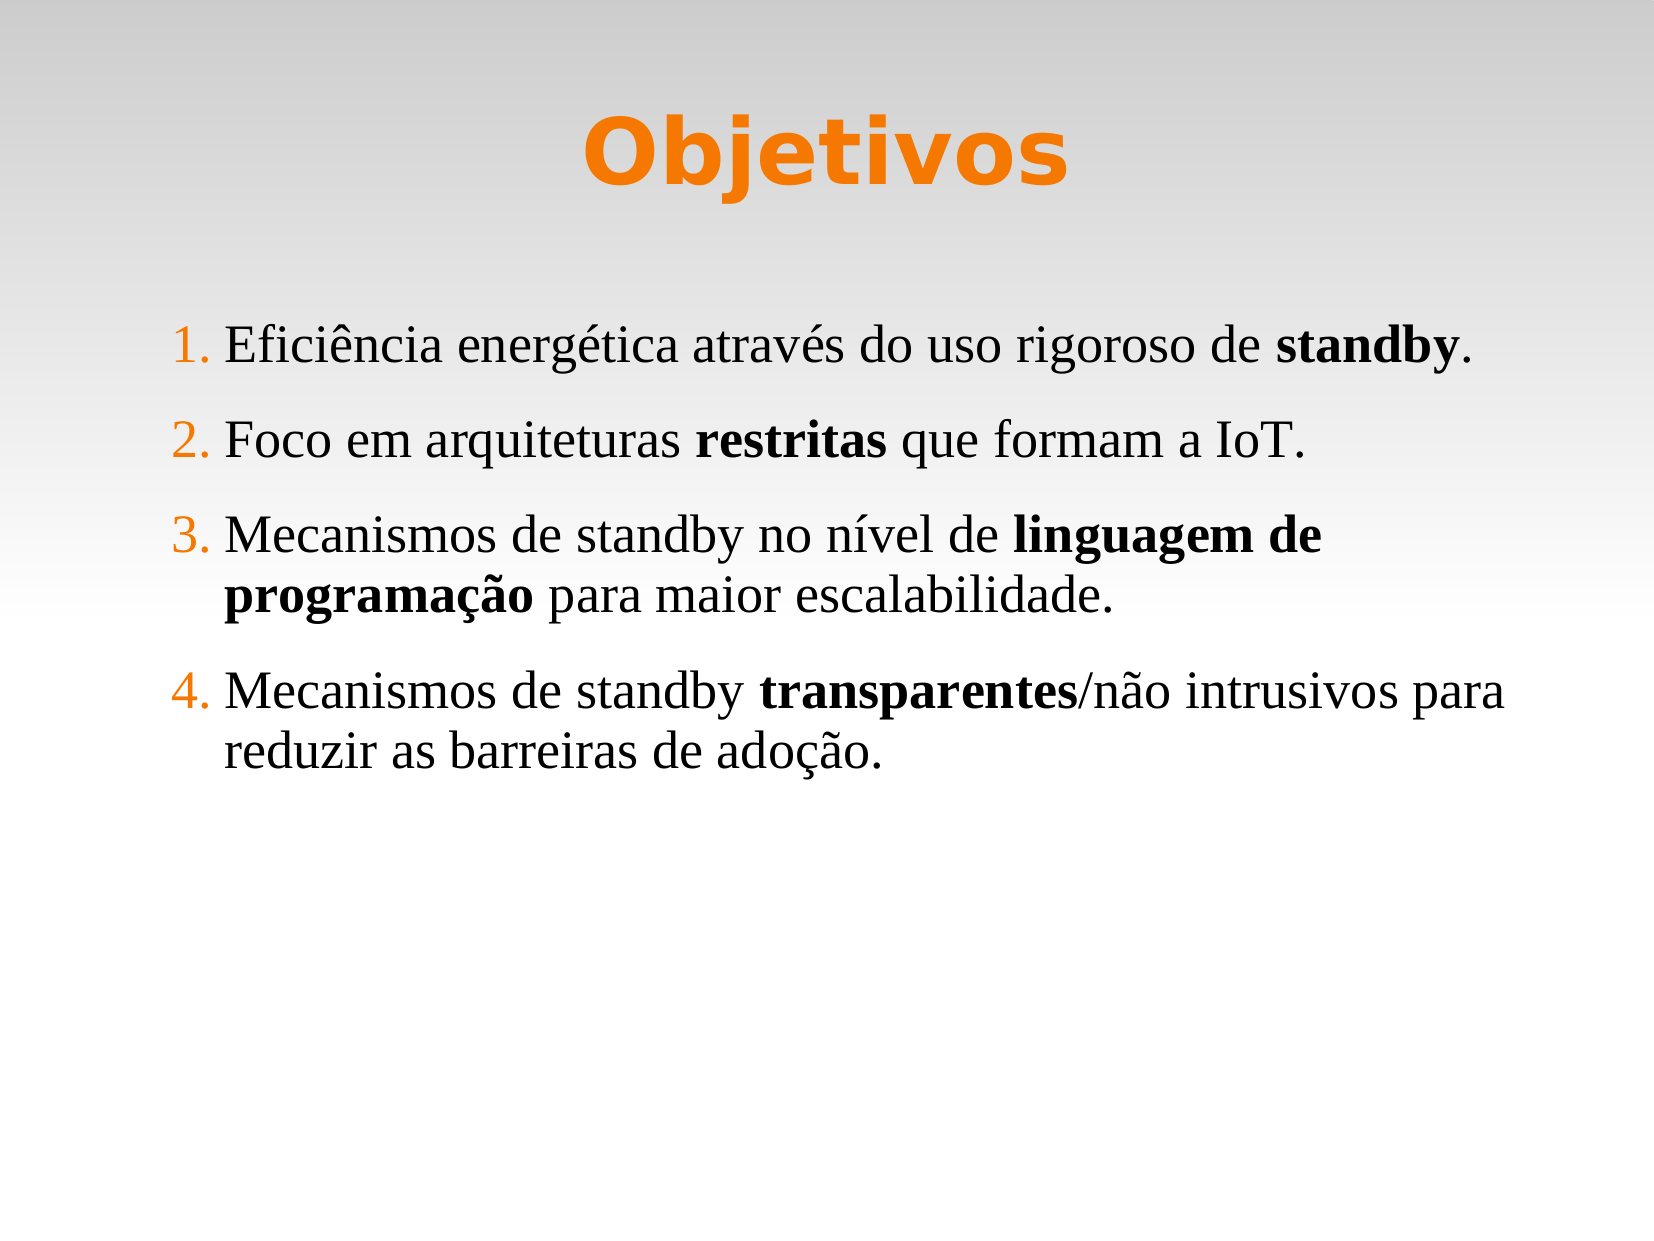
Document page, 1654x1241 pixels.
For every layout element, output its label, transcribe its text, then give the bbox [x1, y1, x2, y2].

list Eficiência energética através do uso rigoroso de standby. Foco em arquiteturas restritas que formam a IoT. Mecanismos de standby no nível de linguagem de programação para maior escalabilidade. Mecanismos de standby transparentes/não intrusivos para reduzir as barreiras de adoção. [82, 313, 1591, 889]
title Objetivos [82, 49, 1571, 257]
